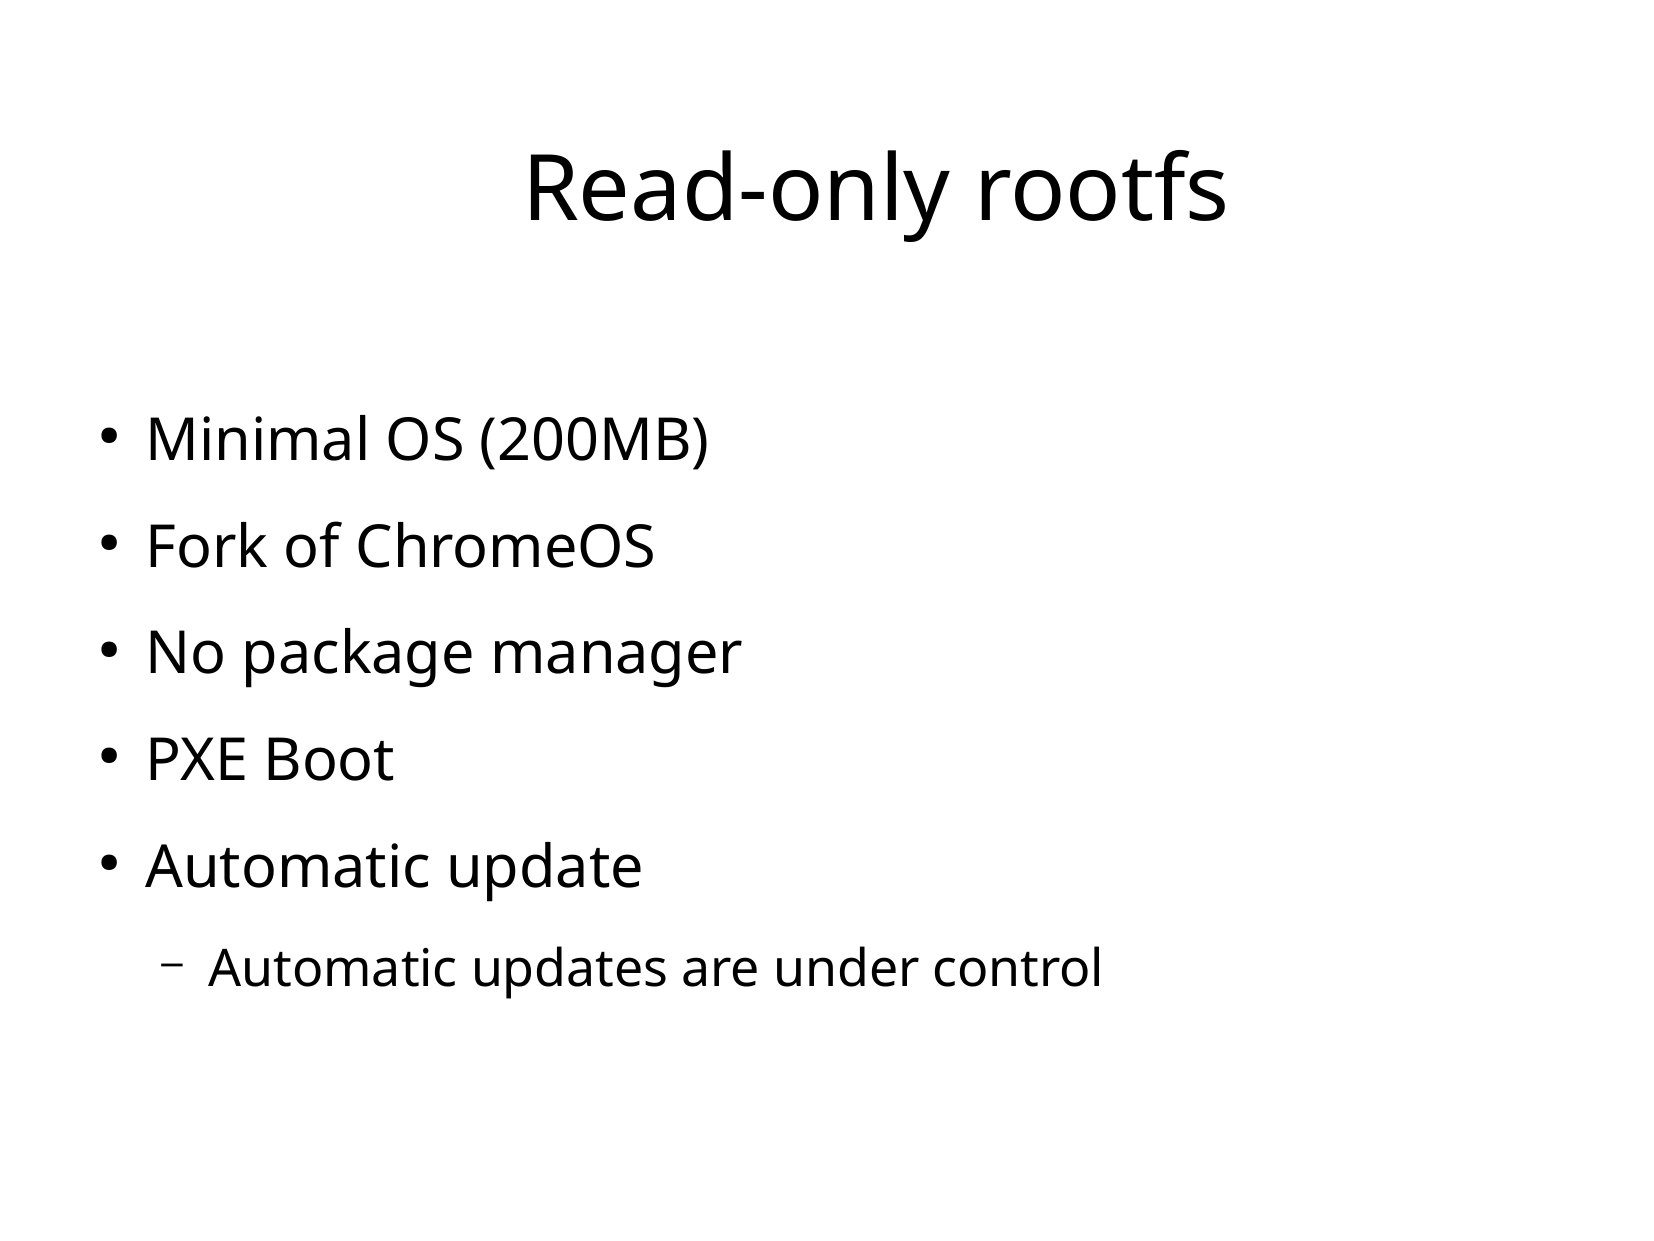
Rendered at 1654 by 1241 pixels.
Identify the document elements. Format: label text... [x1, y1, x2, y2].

list Minimal OS (200MB) Fork of ChromeOS No package manager PXE Boot Automatic update Automatic updates are under control [82, 290, 1571, 1010]
title Read-only rootfs [114, 81, 1603, 289]
